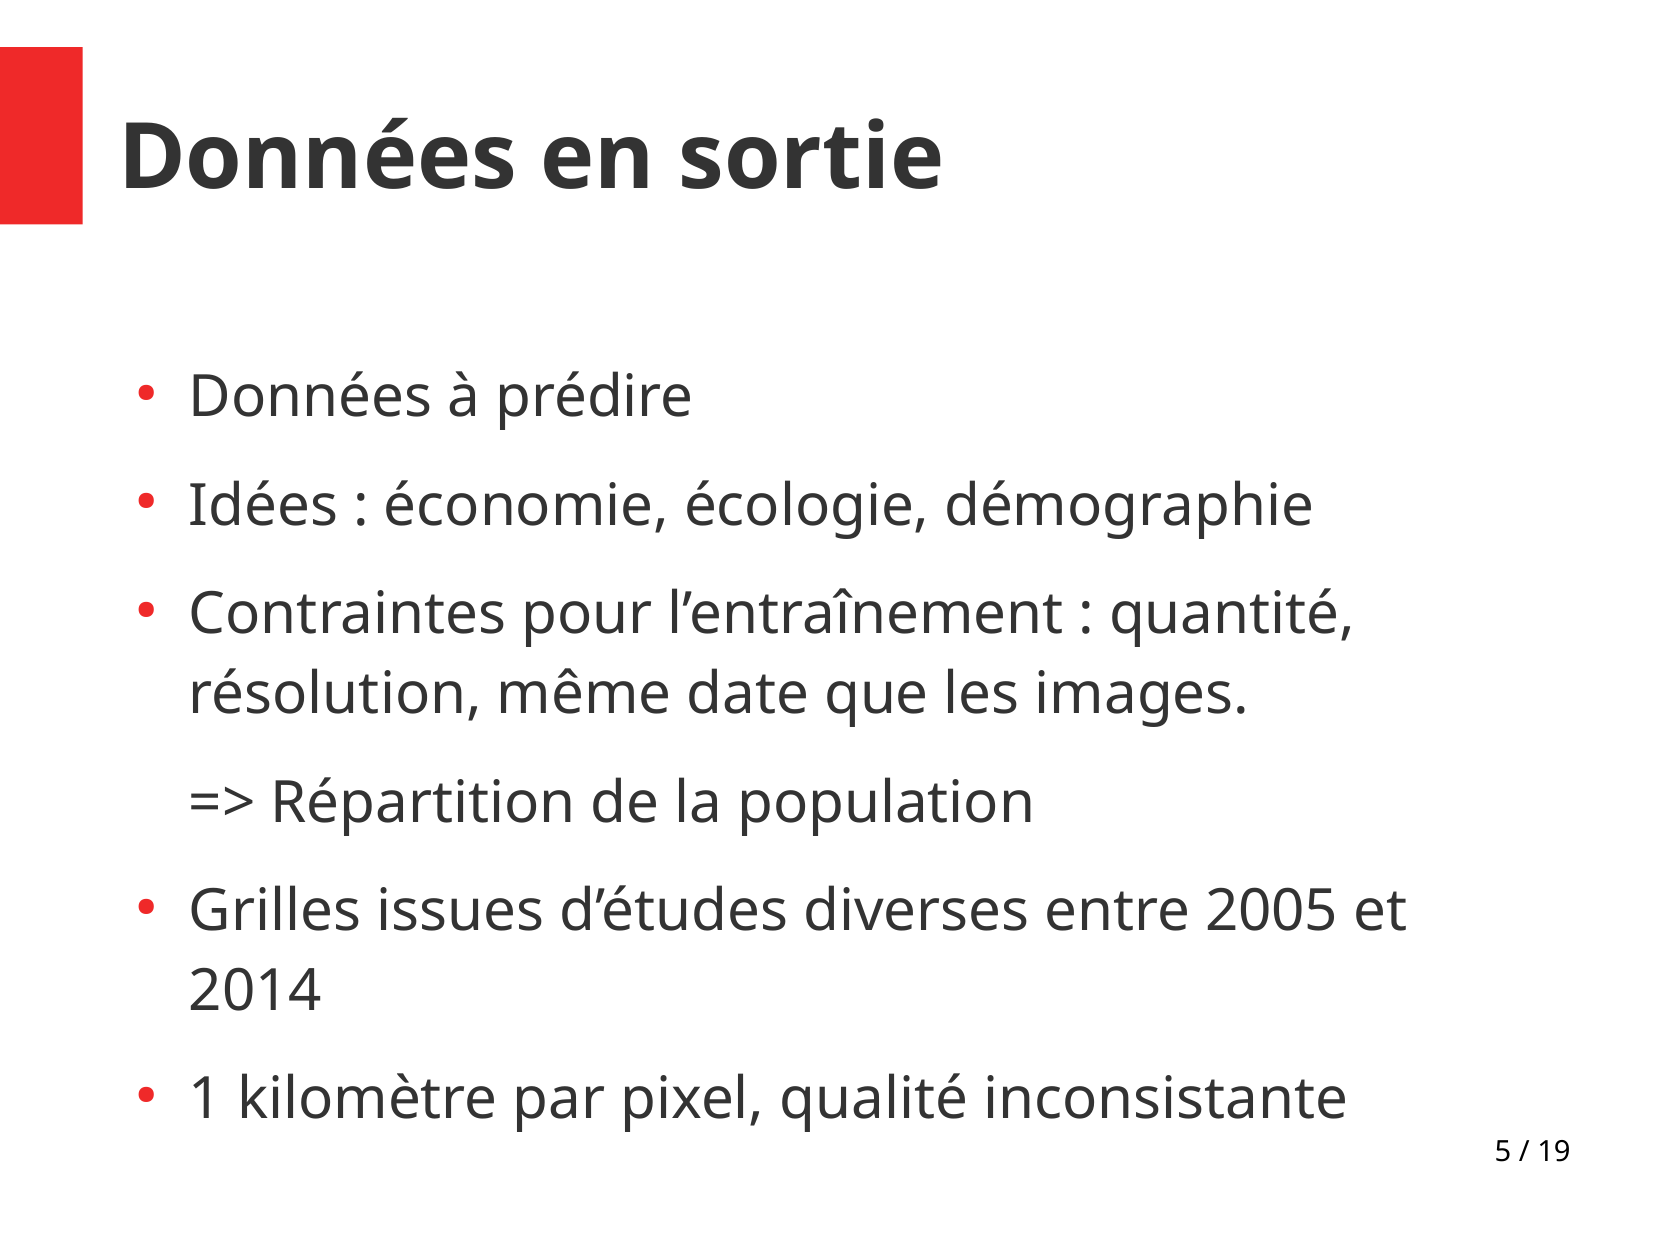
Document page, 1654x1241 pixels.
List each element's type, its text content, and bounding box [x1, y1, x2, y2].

title Données en sortie [118, 49, 1571, 257]
list Données à prédire Idées : économie, écologie, démographie Contraintes pour l’entraînement : quantité, résolution, même date que les images. => Répartition de la population Grilles issues d’études diverses entre 2005 et 2014 1 kilomètre par pixel, qualité inconsistante [118, 354, 1536, 1074]
